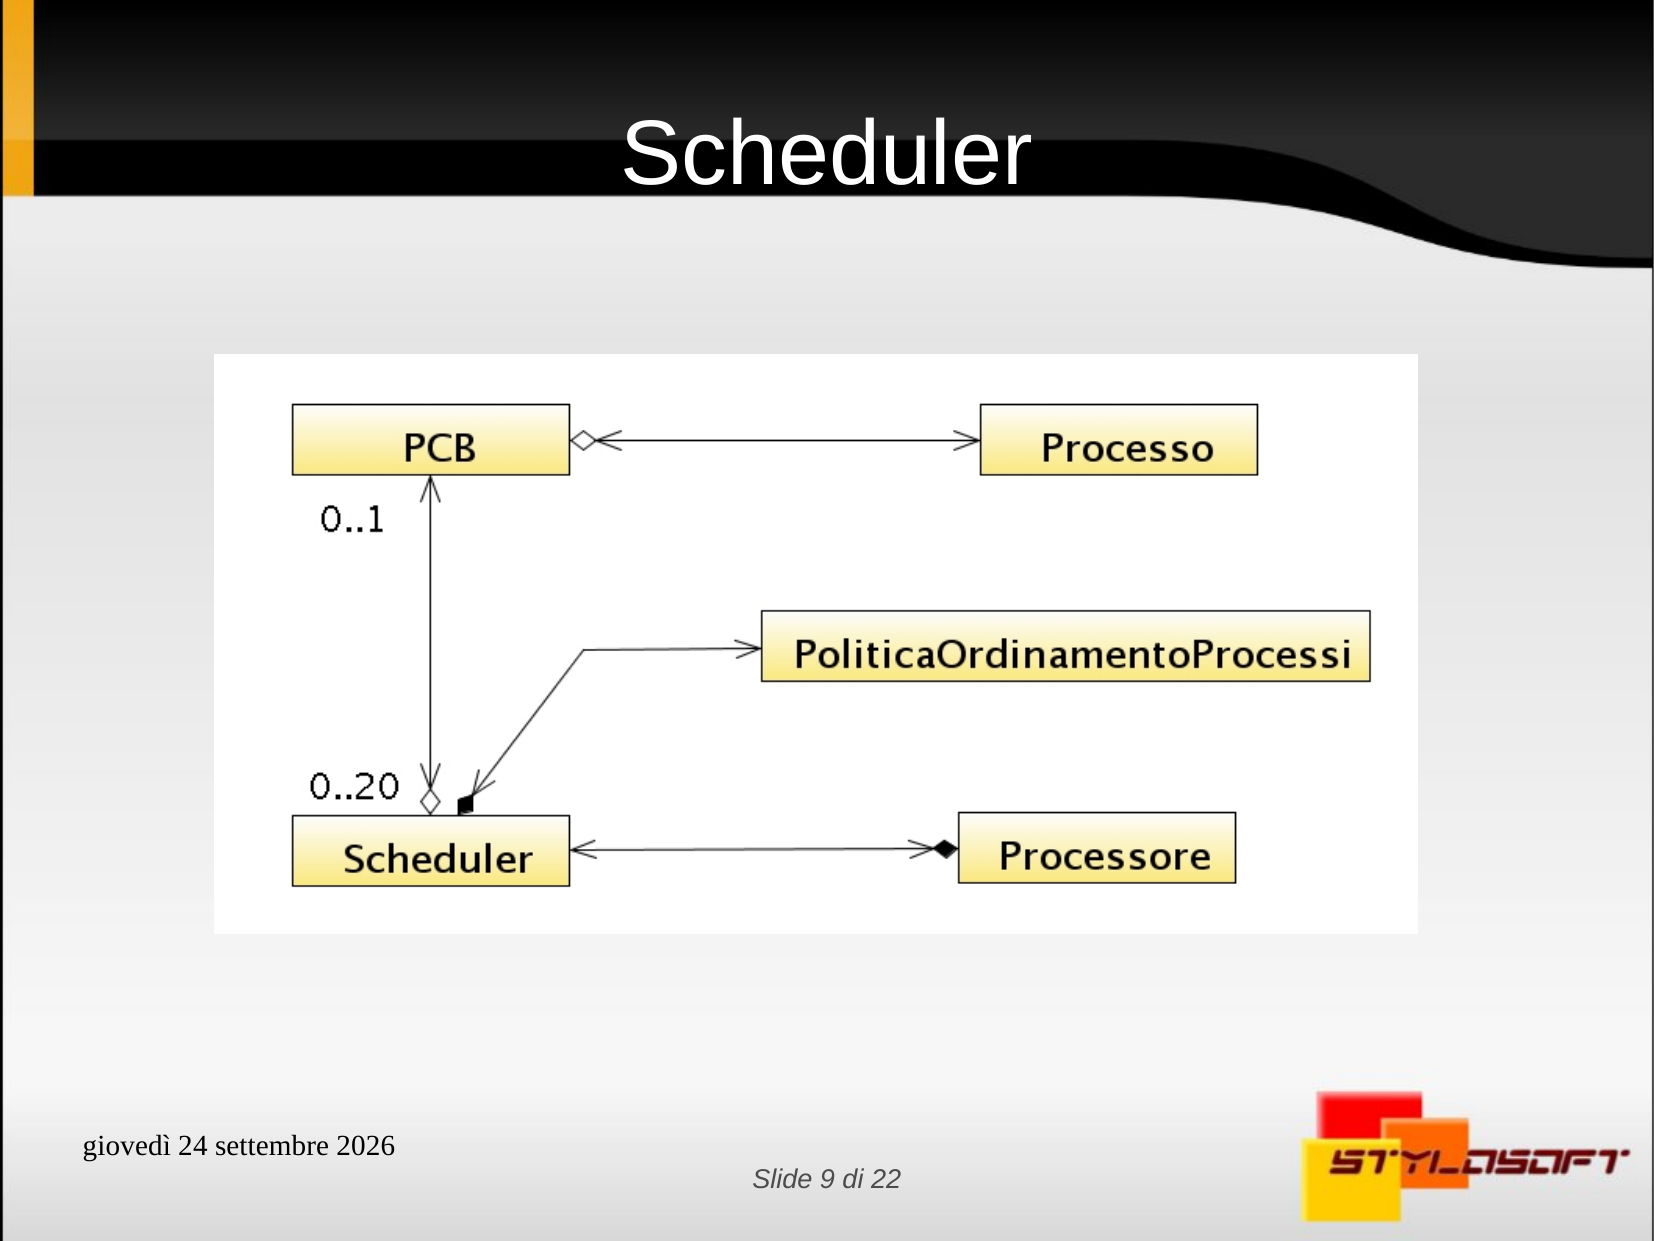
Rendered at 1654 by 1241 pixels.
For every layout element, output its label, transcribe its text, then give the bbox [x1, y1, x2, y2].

text_box Slide <numero> di 22 [0, 1156, 1654, 1241]
picture [0, 0, 1654, 1156]
title Scheduler [82, 49, 1571, 257]
